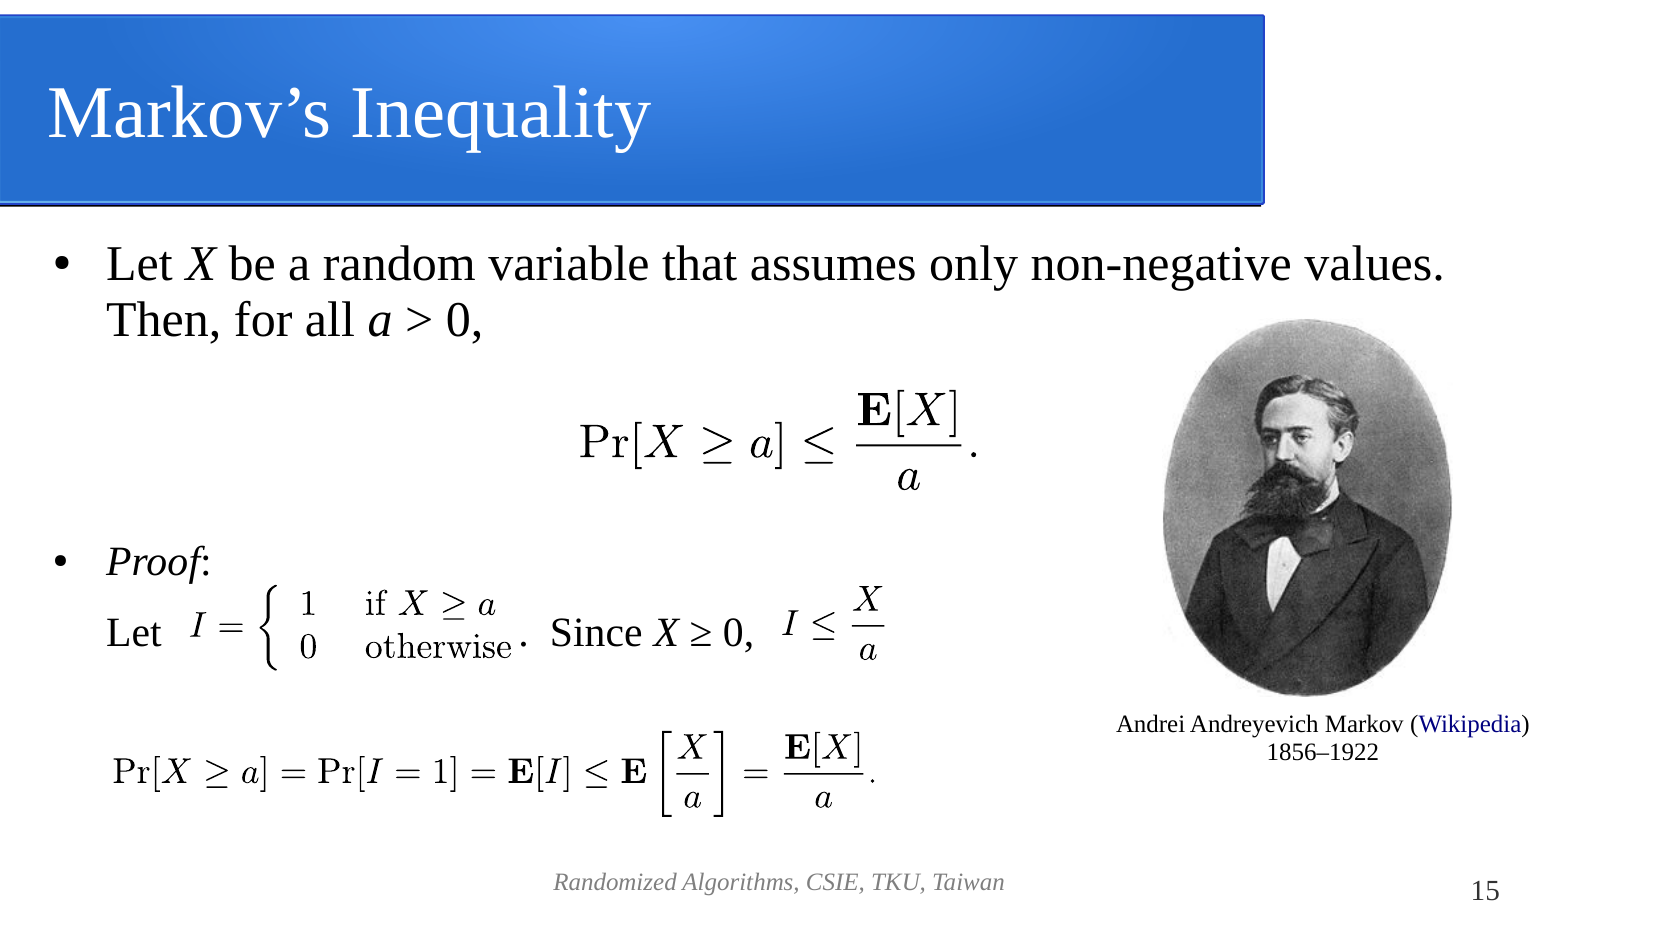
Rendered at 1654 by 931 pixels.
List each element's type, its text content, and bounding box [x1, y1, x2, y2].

picture [1162, 318, 1453, 697]
picture [111, 729, 876, 819]
picture [187, 583, 513, 672]
picture [779, 584, 886, 662]
picture [578, 389, 977, 491]
title Markov’s Inequality [47, 35, 1199, 189]
list Let X be a random variable that assumes only non-negative values. Then, for all a > 0, Proof: Let . Since X ≥ 0, [35, 236, 1524, 776]
text_box Andrei Andreyevich Markov (Wikipedia) 1856–1922 [1098, 702, 1548, 801]
